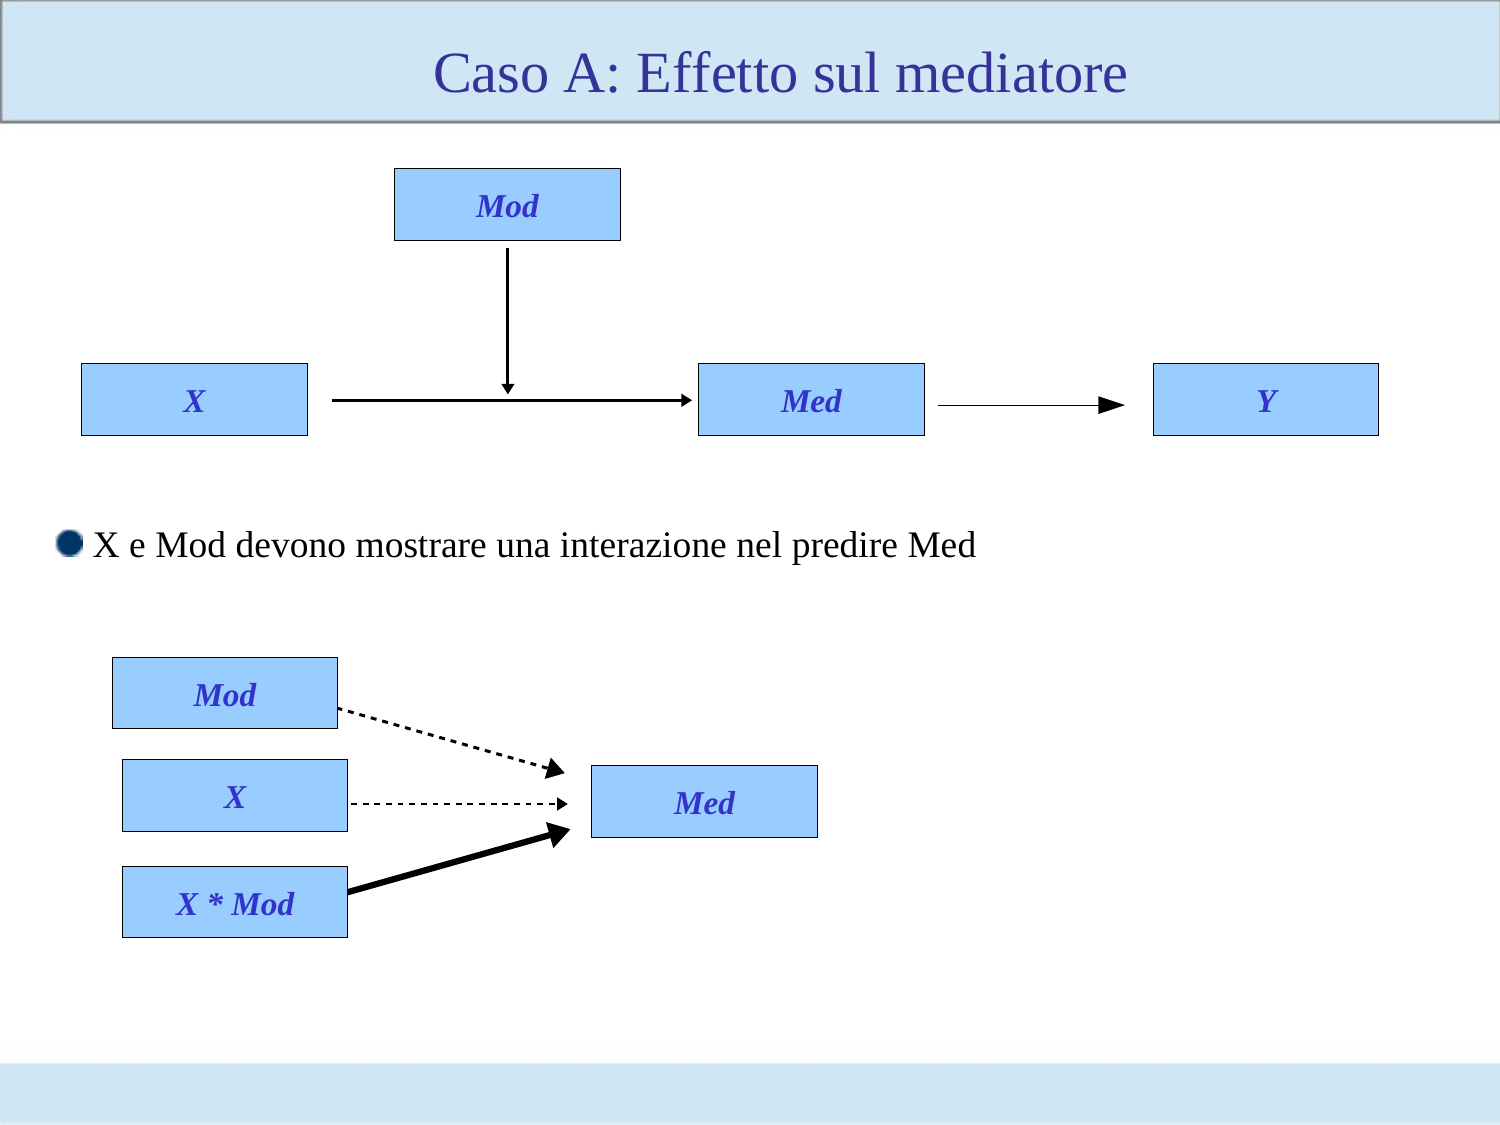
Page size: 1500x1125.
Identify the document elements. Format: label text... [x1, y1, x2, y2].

text_box X [122, 759, 348, 832]
text_box Med [698, 363, 925, 436]
text_box Y [1153, 363, 1379, 436]
text_box X * Mod [122, 866, 348, 938]
picture [0, 0, 1500, 1125]
text_box X e Mod devono mostrare una interazione nel predire Med [37, 478, 1463, 575]
text_box Med [591, 765, 818, 838]
title Caso A: Effetto sul mediatore [249, 21, 1313, 117]
text_box Mod [394, 168, 621, 241]
text_box X [81, 363, 308, 436]
text_box Mod [112, 657, 338, 729]
